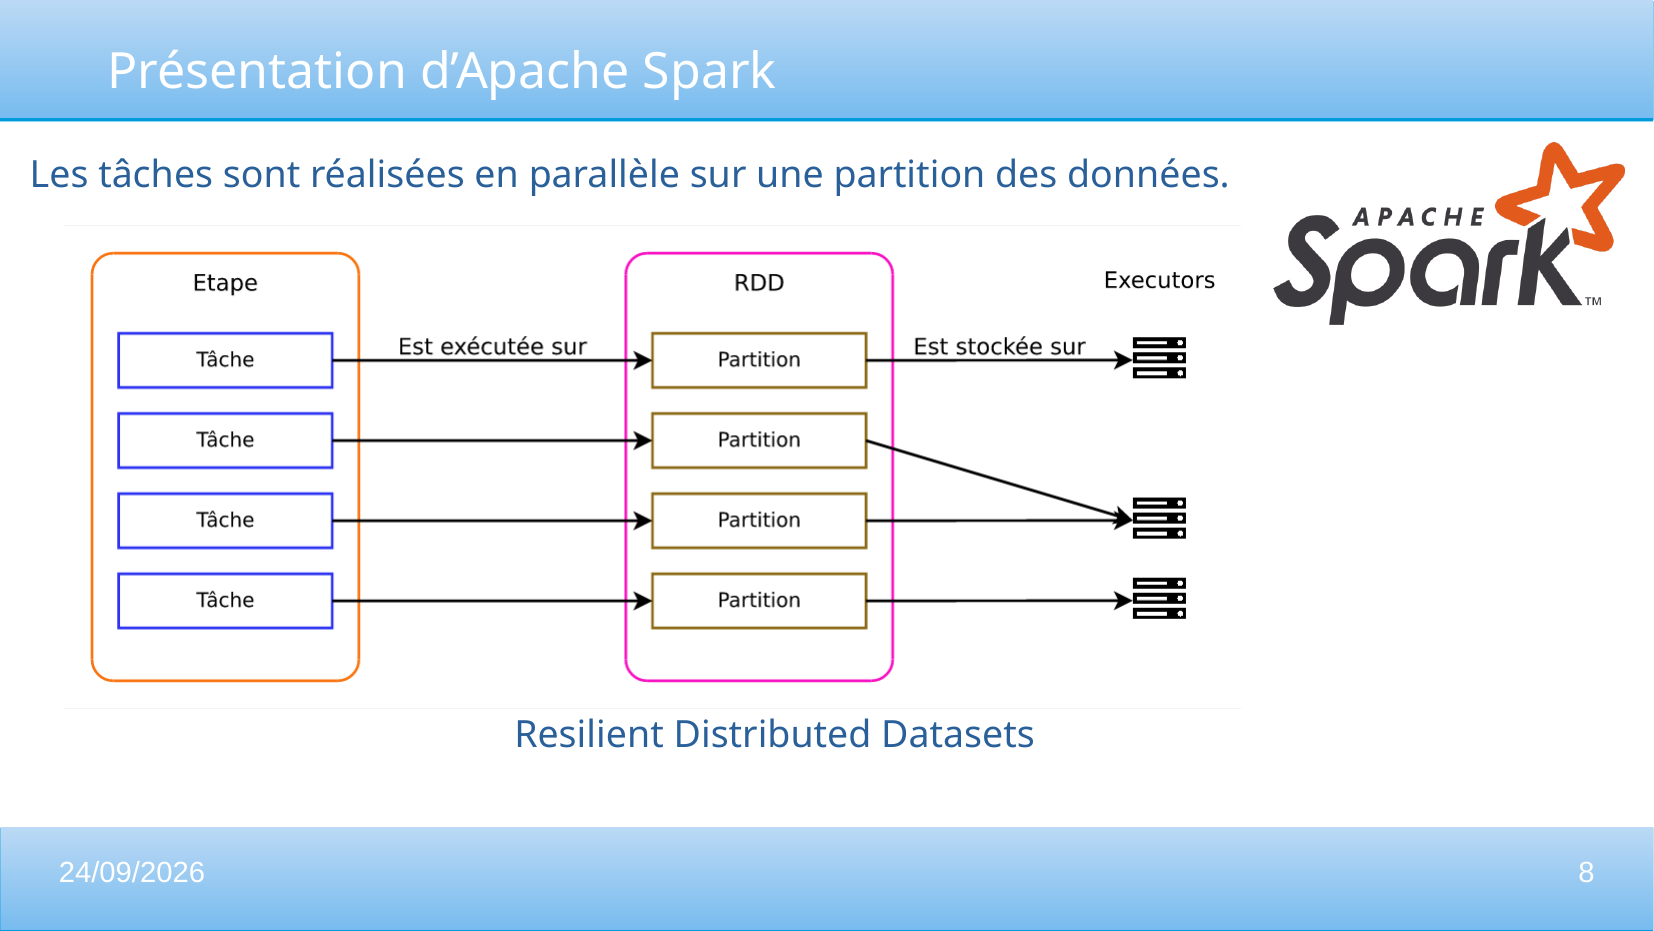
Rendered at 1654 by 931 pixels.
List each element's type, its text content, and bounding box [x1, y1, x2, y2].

title Les tâches sont réalisées en parallèle sur une partition des données. [29, 147, 1565, 437]
picture [64, 225, 1241, 700]
picture [1273, 142, 1625, 325]
title Présentation d’Apache Spark [59, 29, 1595, 108]
text_box Resilient Distributed Datasets [56, 700, 1595, 827]
